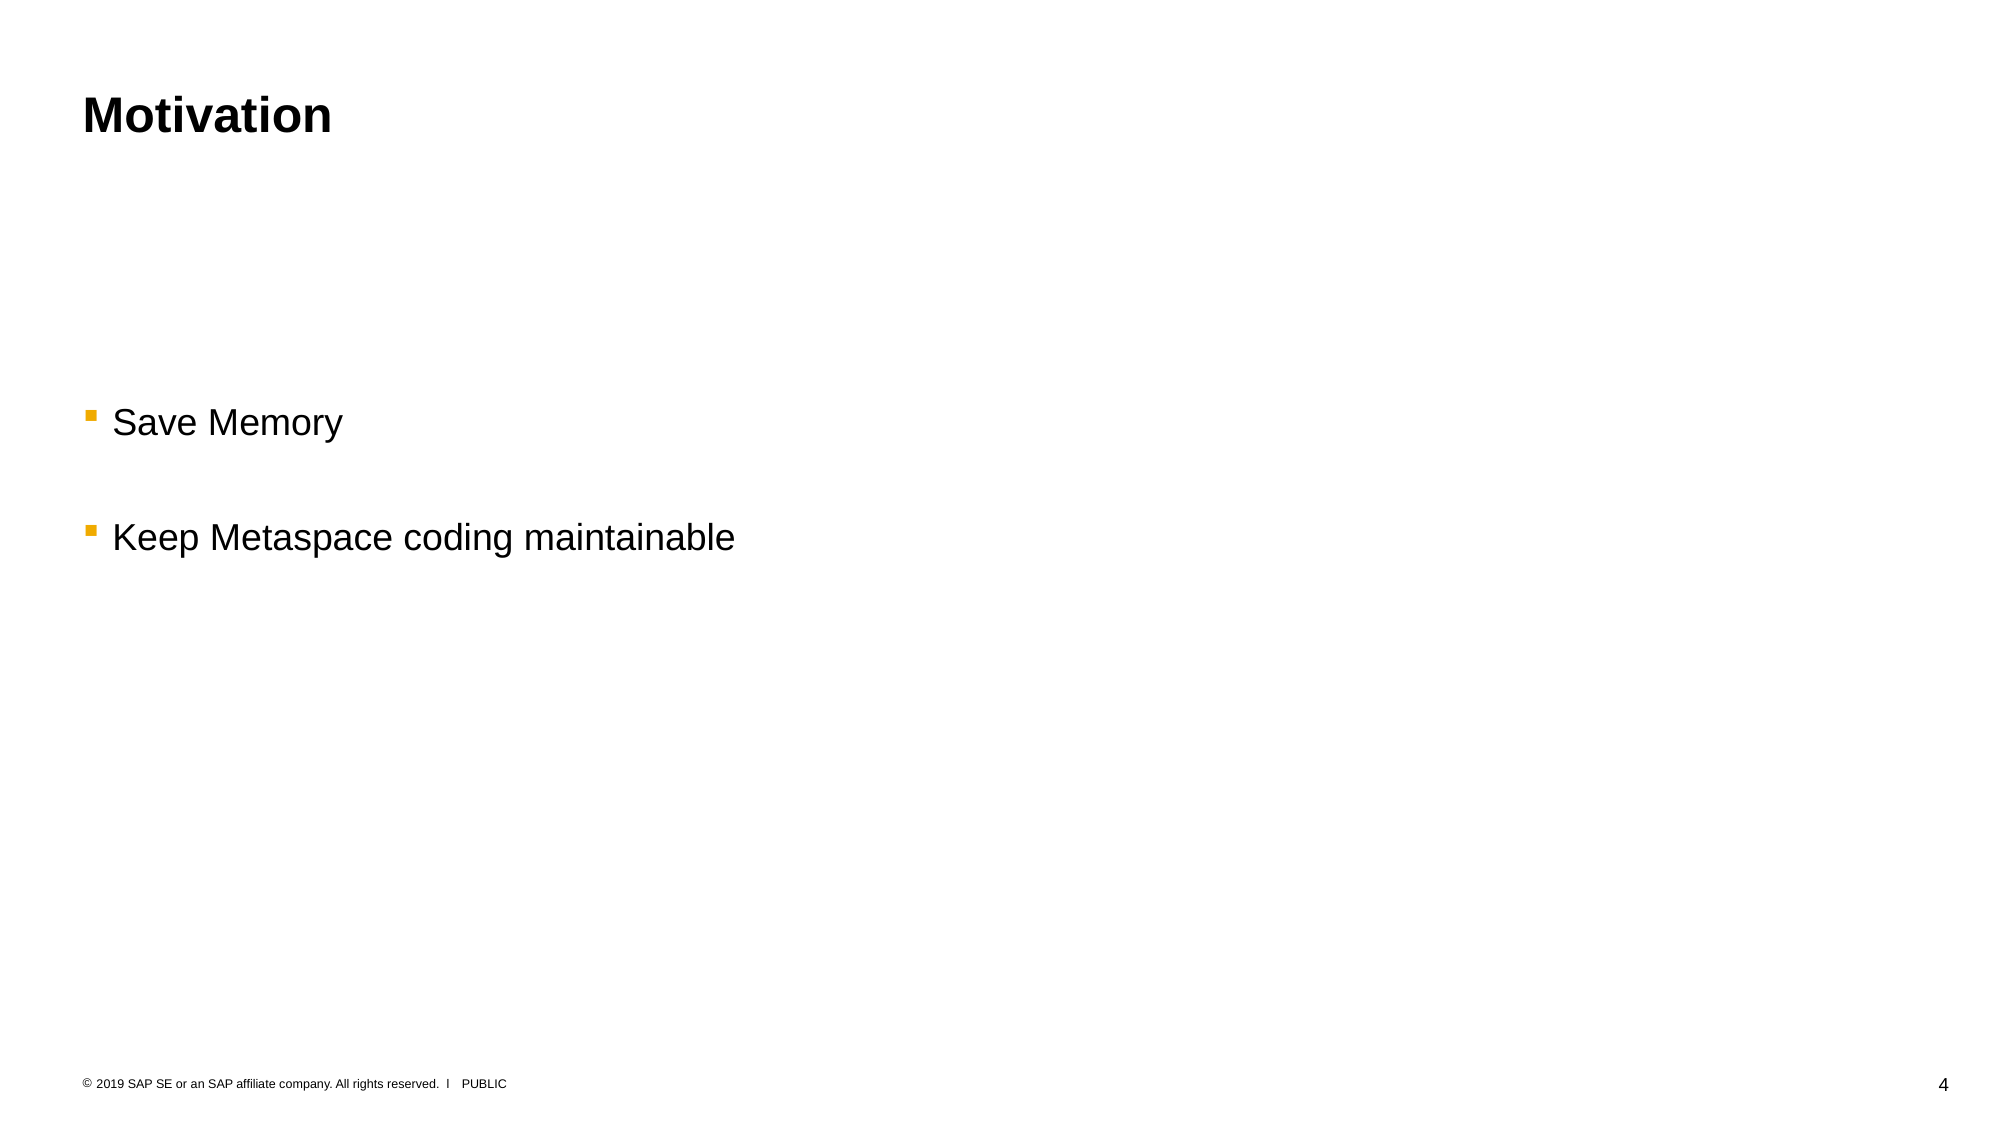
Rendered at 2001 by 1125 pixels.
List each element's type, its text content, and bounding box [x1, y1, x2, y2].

title Motivation [82, 82, 1918, 144]
list Save Memory Keep Metaspace coding maintainable [82, 265, 1918, 1040]
